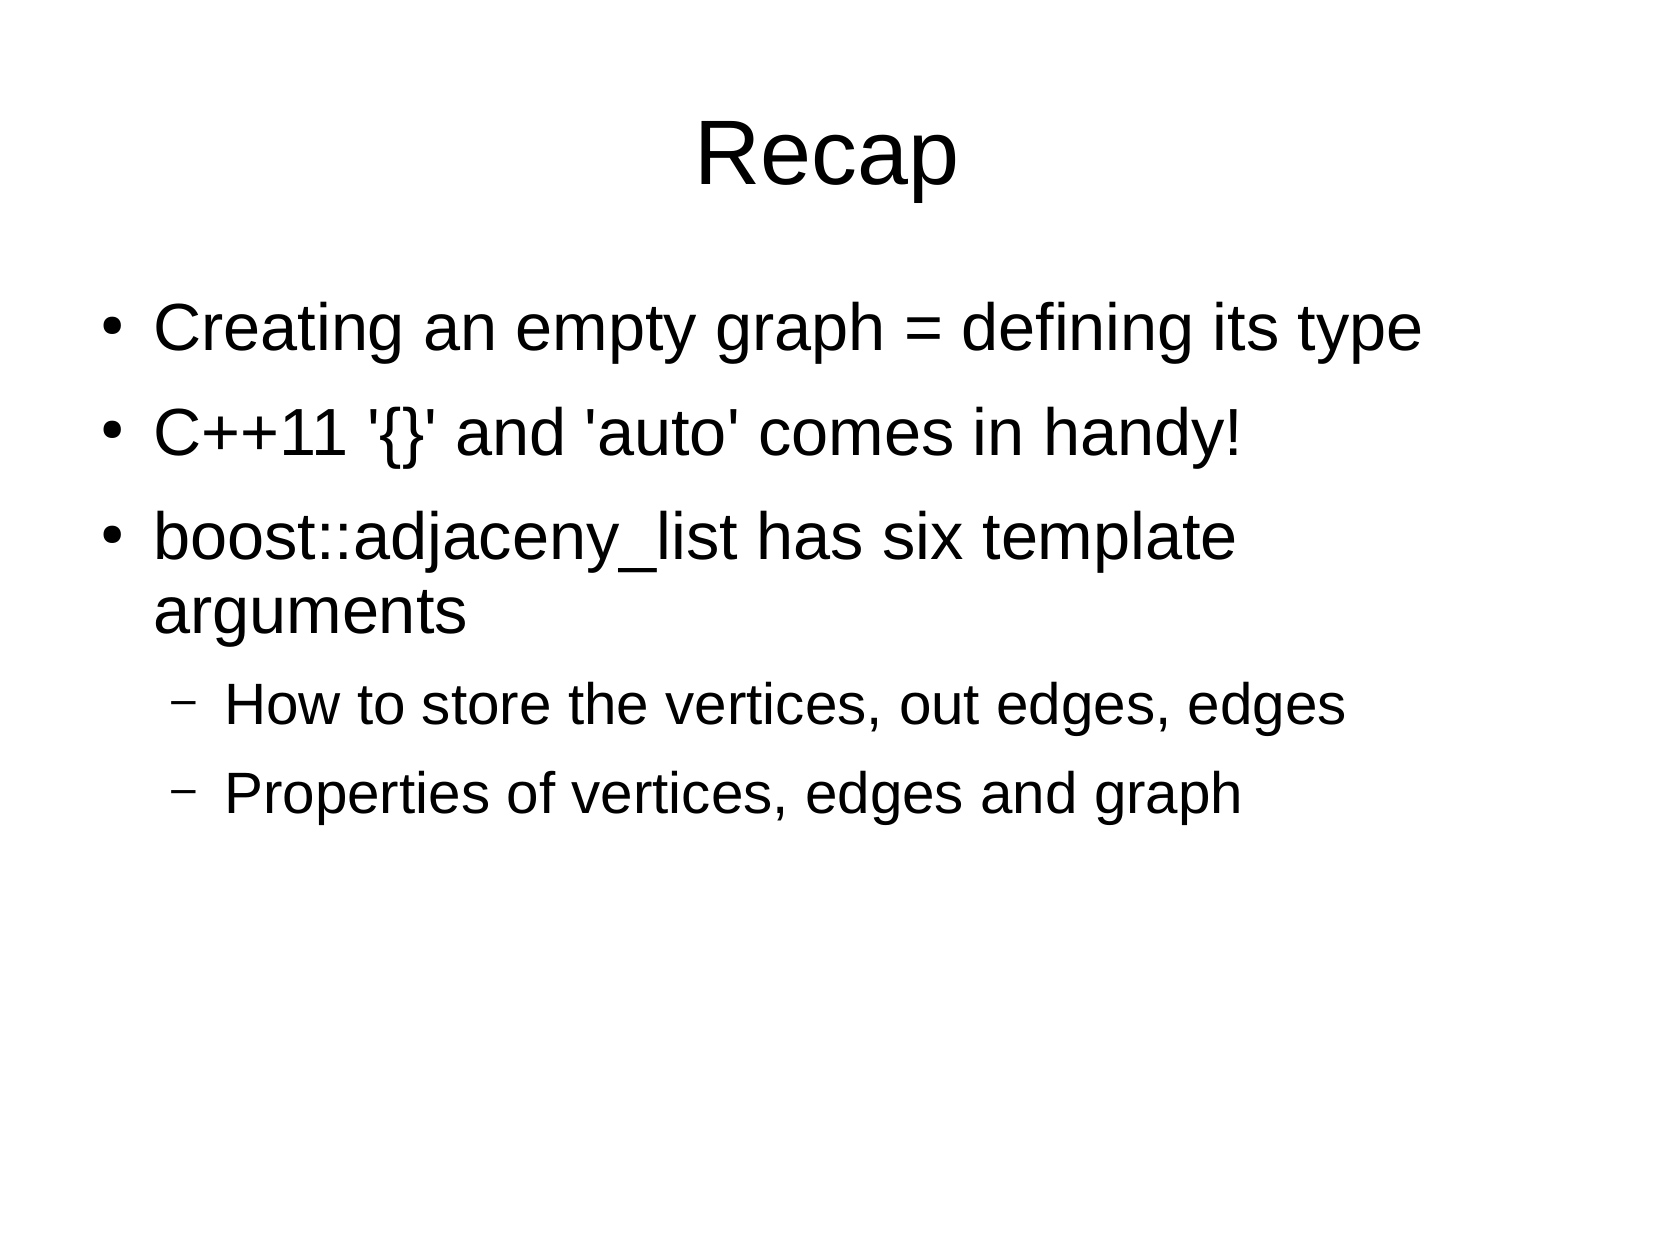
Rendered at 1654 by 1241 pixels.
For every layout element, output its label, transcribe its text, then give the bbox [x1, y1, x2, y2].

list Creating an empty graph = defining its type C++11 '{}' and 'auto' comes in handy! boost::adjaceny_list has six template arguments How to store the vertices, out edges, edges Properties of vertices, edges and graph [82, 290, 1571, 1010]
title Recap [82, 49, 1571, 257]
